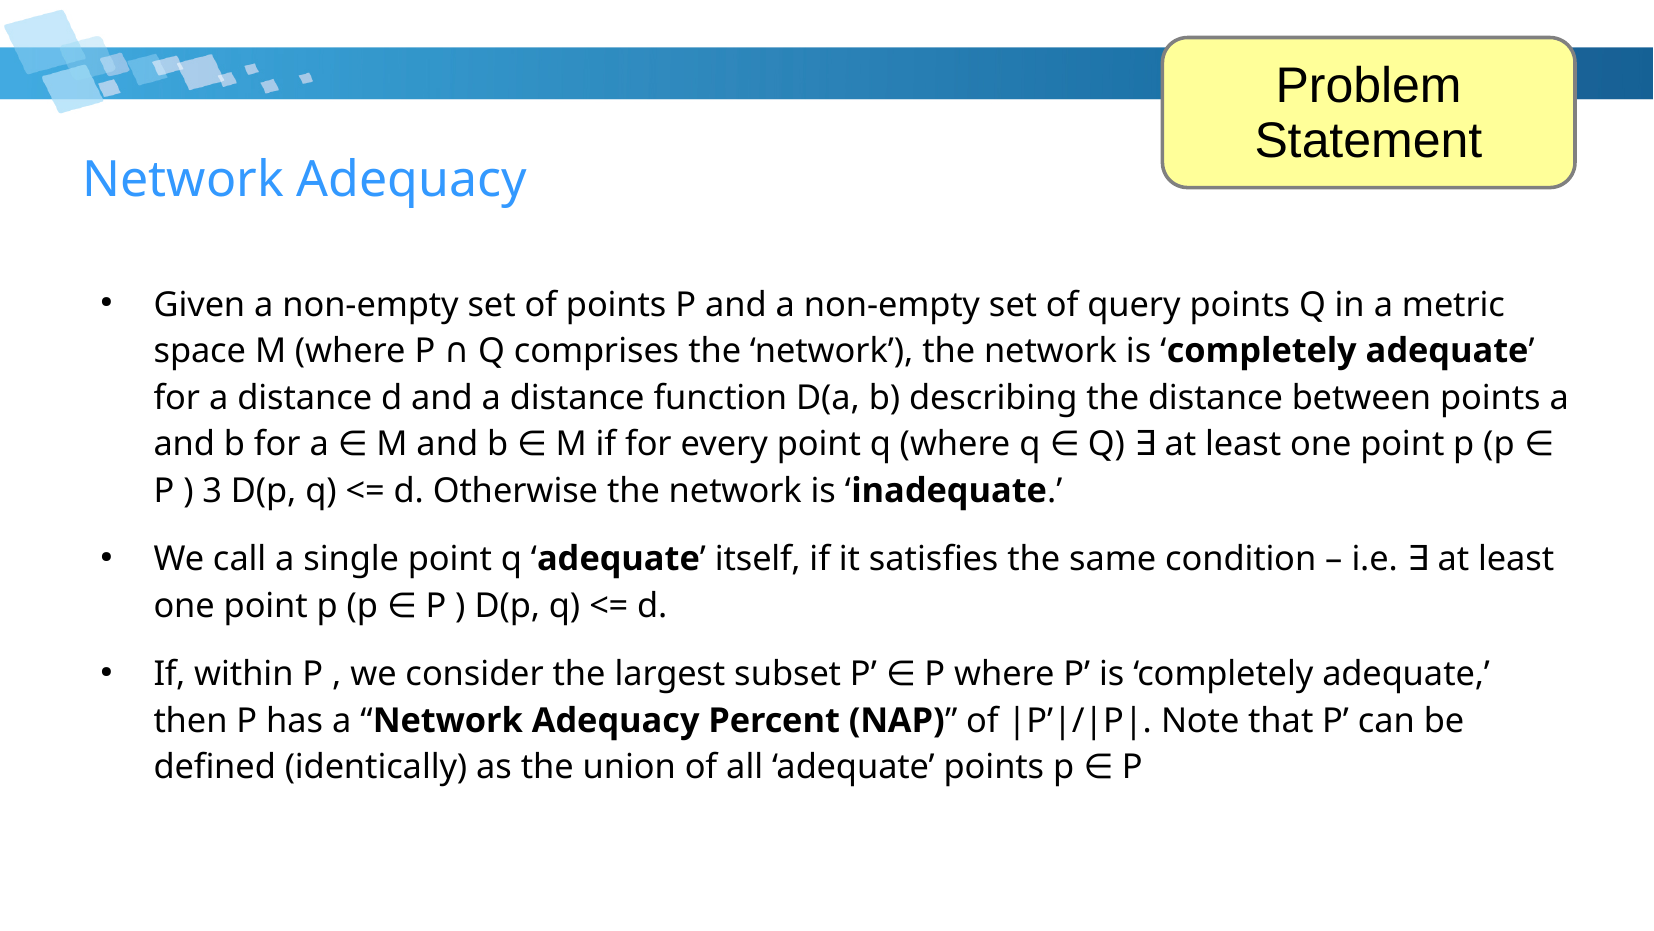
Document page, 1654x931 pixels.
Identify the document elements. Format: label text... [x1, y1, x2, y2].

title Network Adequacy [82, 99, 1571, 255]
picture [0, 0, 1653, 929]
text_box Problem Statement [1162, 37, 1576, 188]
list Given a non-empty set of points P and a non-empty set of query points Q in a metric space M (where P ∩ Q comprises the ‘network’), the network is ‘completely adequate’ for a distance d and a distance function D(a, b) describing the distance between points a and b for a ∈ M and b ∈ M if for every point q (where q ∈ Q) ∃ at least one point p (p ∈ P ) 3 D(p, q) <= d. Otherwise the network is ‘inadequate.’ We call a single point q ‘adequate’ itself, if it satisfies the same condition – i.e. ∃ at least one point p (p ∈ P ) D(p, q) <= d. If, within P , we consider the largest subset P’ ∈ P where P’ is ‘completely adequate,’ then P has a “Network Adequacy Percent (NAP)” of |P’|/|P|. Note that P’ can be defined (identically) as the union of all ‘adequate’ points p ∈ P [82, 279, 1571, 820]
